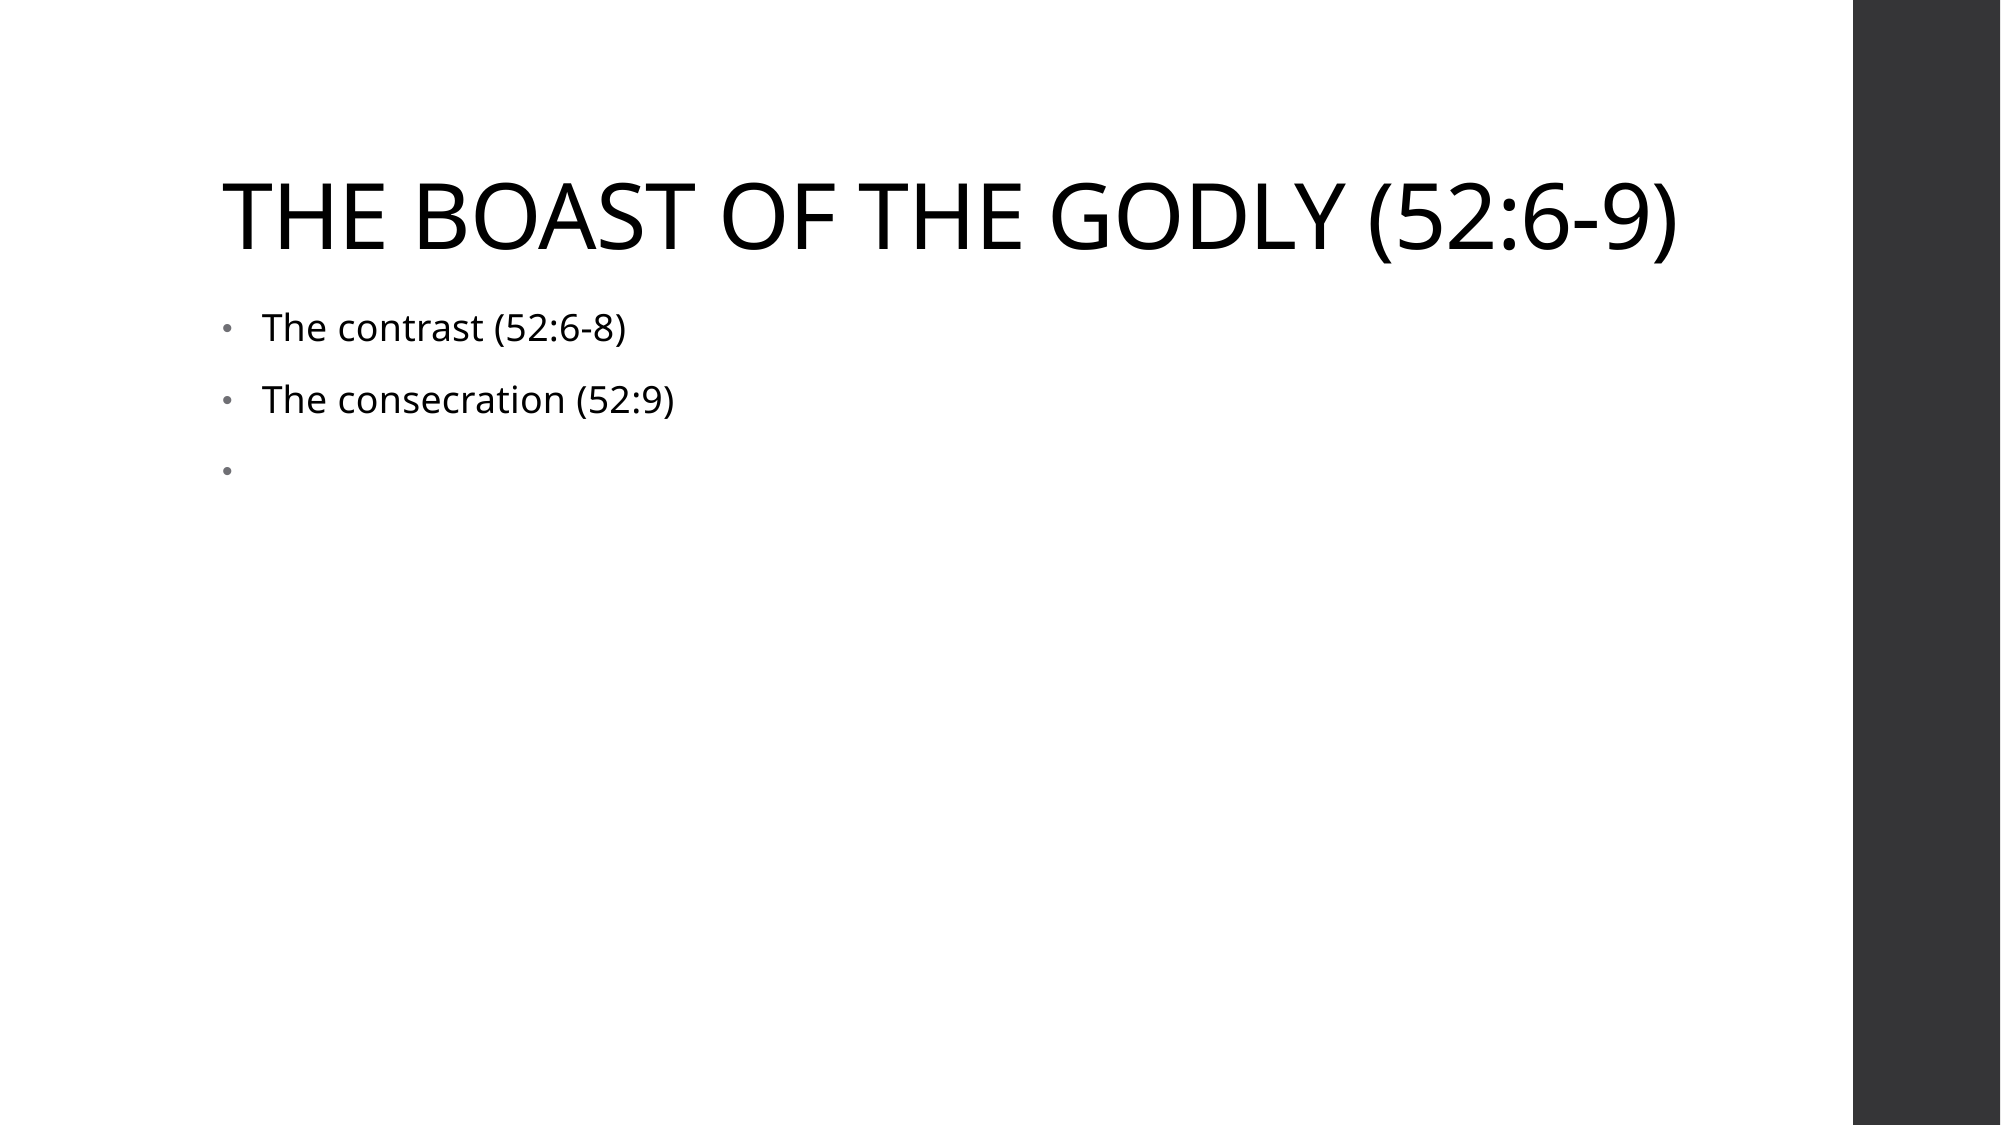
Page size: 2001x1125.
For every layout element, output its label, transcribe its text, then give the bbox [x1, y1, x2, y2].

title THE BOAST OF THE GODLY (52:6-9) [206, 60, 1797, 278]
list The contrast (52:6-8) The consecration (52:9) [206, 299, 1617, 1014]
